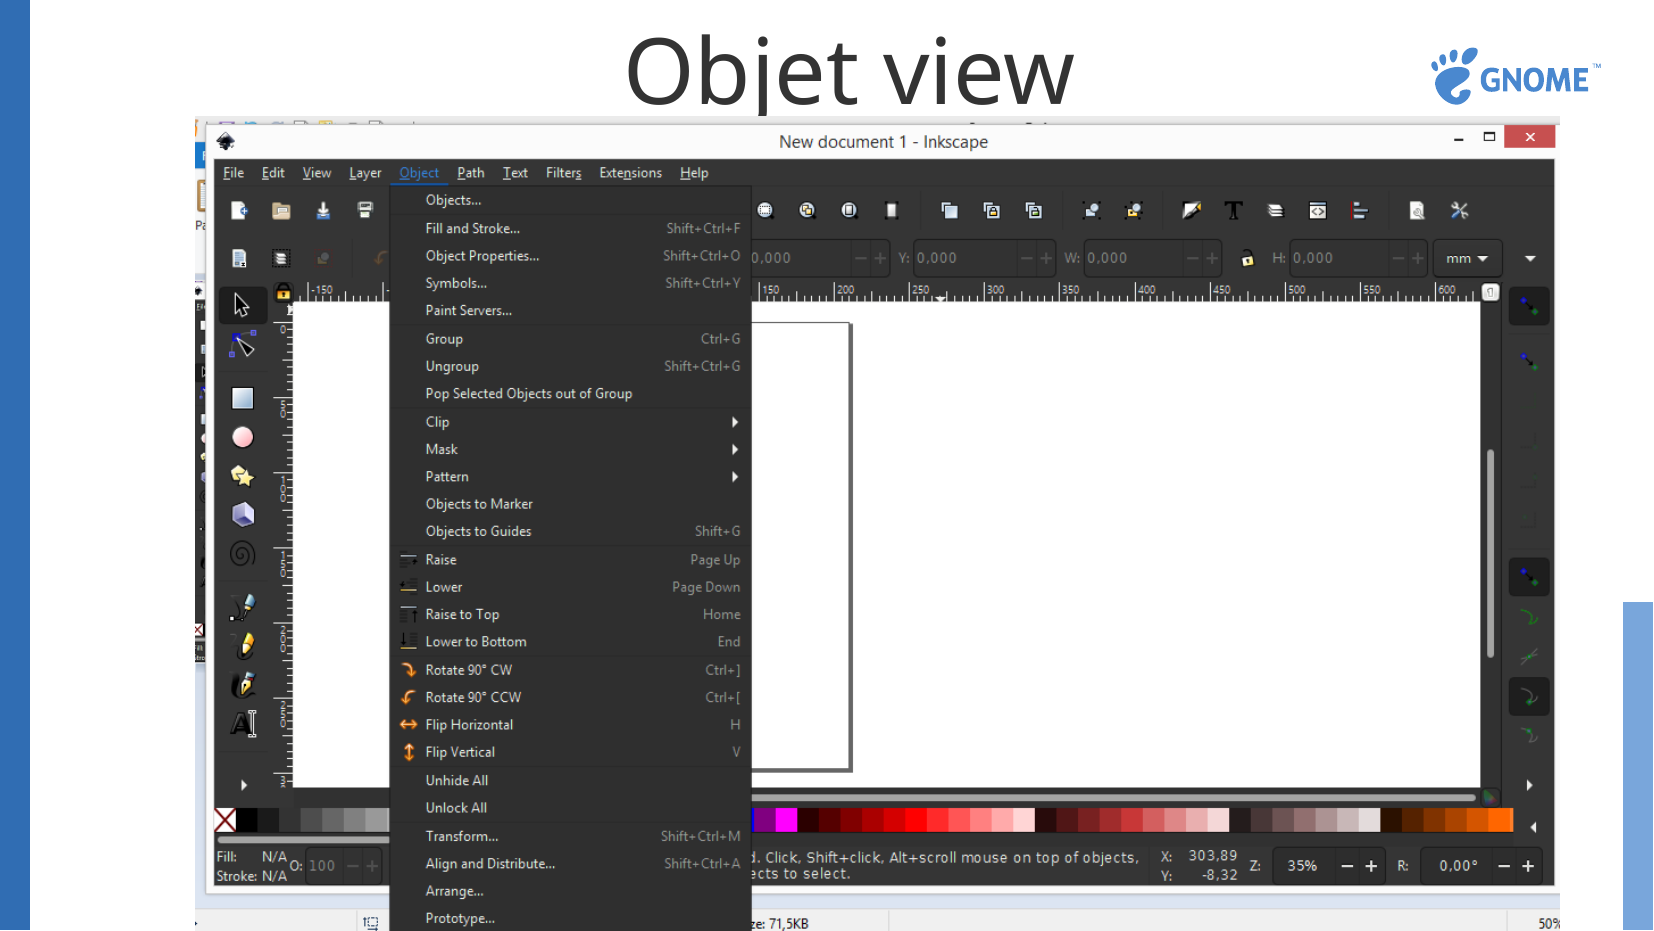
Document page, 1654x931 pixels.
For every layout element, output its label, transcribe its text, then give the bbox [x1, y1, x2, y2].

title Objet view [514, 0, 1186, 116]
picture [195, 116, 1560, 931]
